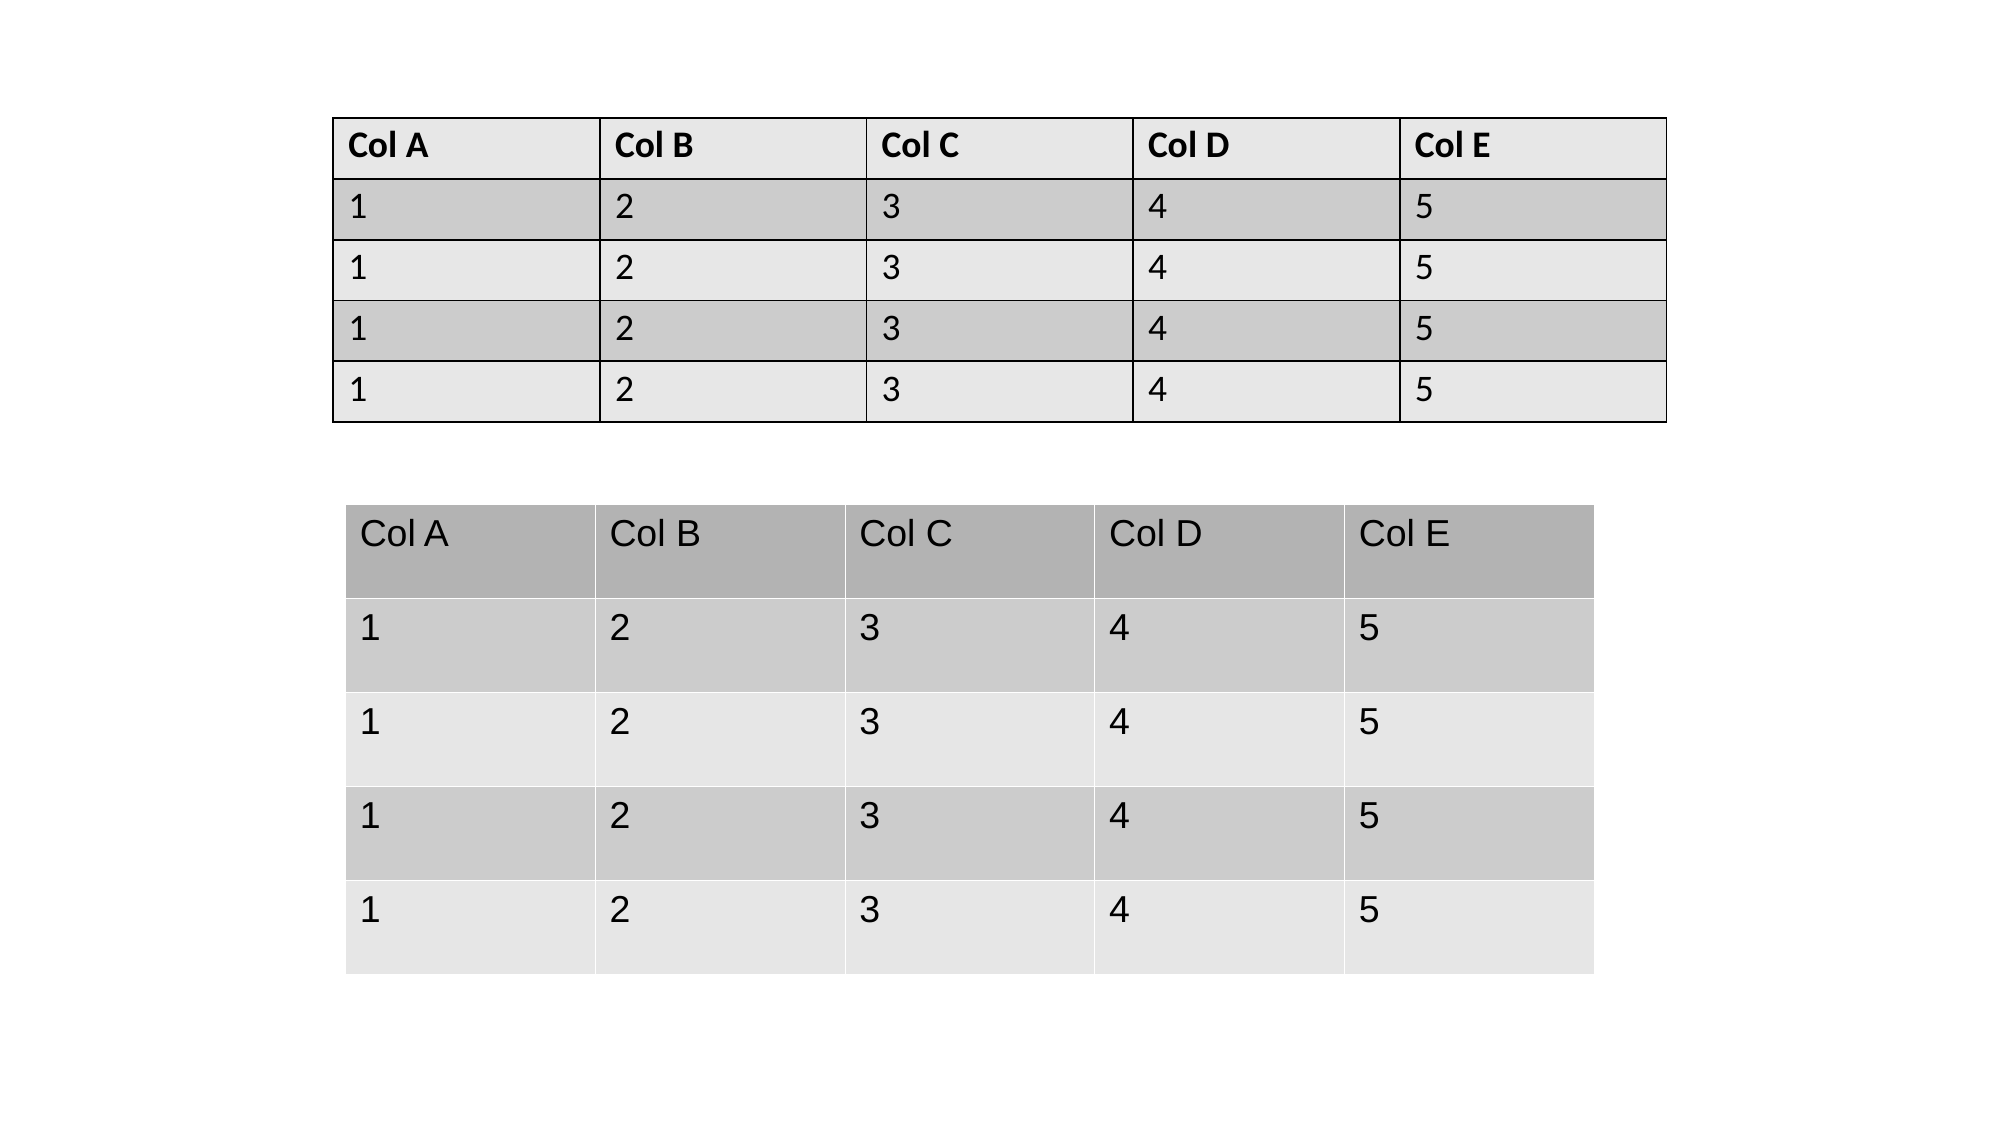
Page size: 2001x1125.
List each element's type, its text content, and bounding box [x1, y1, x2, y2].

table_cell 5 [1401, 362, 1666, 421]
table_cell 5 [1401, 301, 1666, 360]
table_cell 1 [346, 599, 595, 692]
table_cell 1 [346, 881, 595, 974]
table_cell 1 [334, 301, 599, 360]
table_header Col C [867, 119, 1132, 178]
table_cell 1 [334, 180, 599, 239]
table_cell 3 [846, 881, 1094, 974]
table_cell 4 [1134, 241, 1399, 300]
table_cell 1 [334, 241, 599, 300]
table_header Col C [846, 505, 1094, 598]
table_cell 2 [596, 599, 845, 692]
table_header Col A [346, 505, 595, 598]
table_cell 2 [601, 362, 866, 421]
table_cell 3 [867, 362, 1132, 421]
table_cell 4 [1095, 693, 1344, 786]
table_cell 1 [346, 787, 595, 880]
table_header Col D [1095, 505, 1344, 598]
table_cell 3 [846, 693, 1094, 786]
table_cell 2 [601, 301, 866, 360]
table_cell 4 [1095, 599, 1344, 692]
table_cell 4 [1134, 180, 1399, 239]
table_header Col E [1345, 505, 1594, 598]
table_cell 2 [601, 241, 866, 300]
table_cell 3 [867, 241, 1132, 300]
table_cell 5 [1345, 599, 1594, 692]
table_cell 4 [1134, 362, 1399, 421]
table_cell 5 [1401, 180, 1666, 239]
table_cell 2 [596, 881, 845, 974]
table_cell 5 [1401, 241, 1666, 300]
table_cell 3 [867, 301, 1132, 360]
table_cell 1 [334, 362, 599, 421]
table_cell 2 [596, 787, 845, 880]
table_cell 2 [596, 693, 845, 786]
table_cell 3 [846, 787, 1094, 880]
table_cell 5 [1345, 787, 1594, 880]
table_header Col D [1134, 119, 1399, 178]
table_header Col E [1401, 119, 1666, 178]
table_header Col B [601, 119, 866, 178]
table_cell 1 [346, 693, 595, 786]
table_cell 5 [1345, 881, 1594, 974]
table_cell 2 [601, 180, 866, 239]
table_cell 3 [867, 180, 1132, 239]
table_header Col A [334, 119, 599, 178]
table_cell 4 [1095, 787, 1344, 880]
table_cell 4 [1095, 881, 1344, 974]
table_cell 5 [1345, 693, 1594, 786]
table_cell 3 [846, 599, 1094, 692]
table_cell 4 [1134, 301, 1399, 360]
table_header Col B [596, 505, 845, 598]
